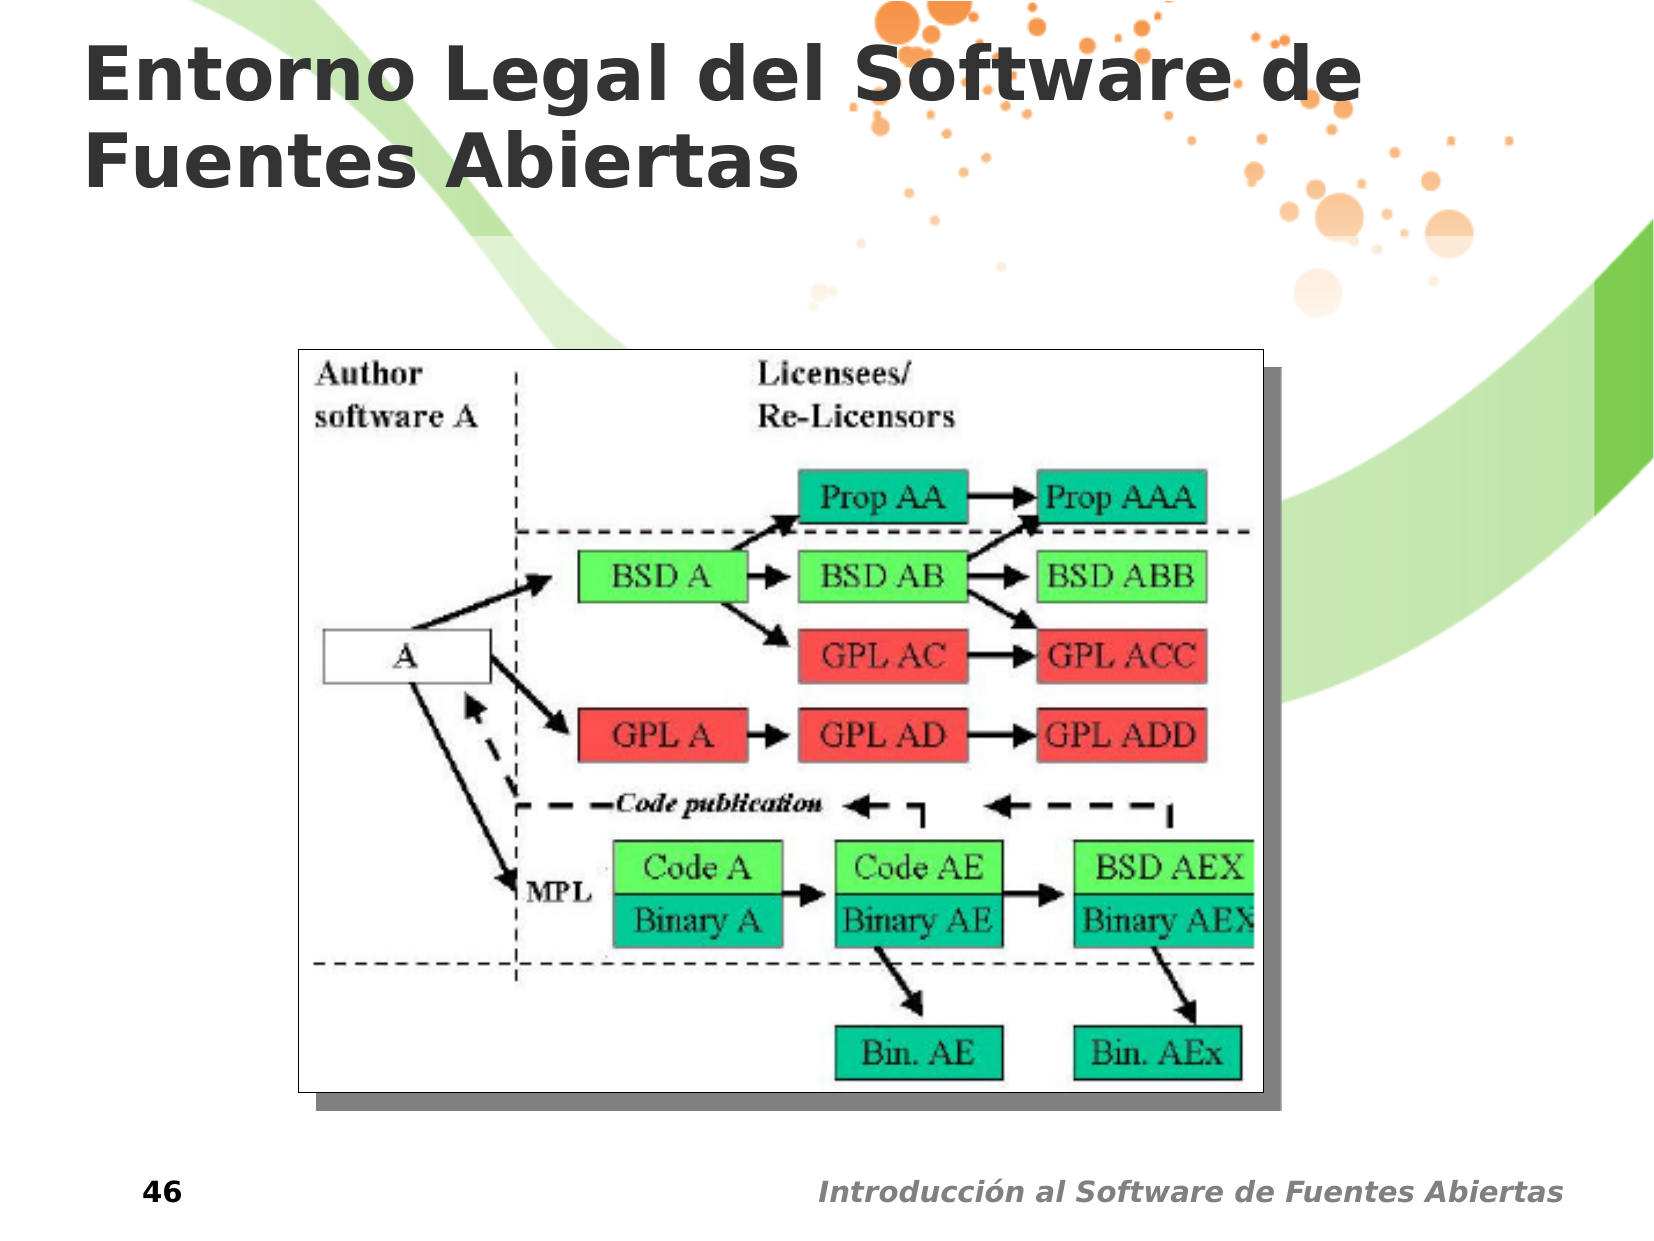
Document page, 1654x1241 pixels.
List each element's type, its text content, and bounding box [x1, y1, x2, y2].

title Entorno Legal del Software de Fuentes Abiertas [82, 30, 1571, 206]
picture [185, 0, 1654, 754]
picture [298, 349, 1264, 1093]
